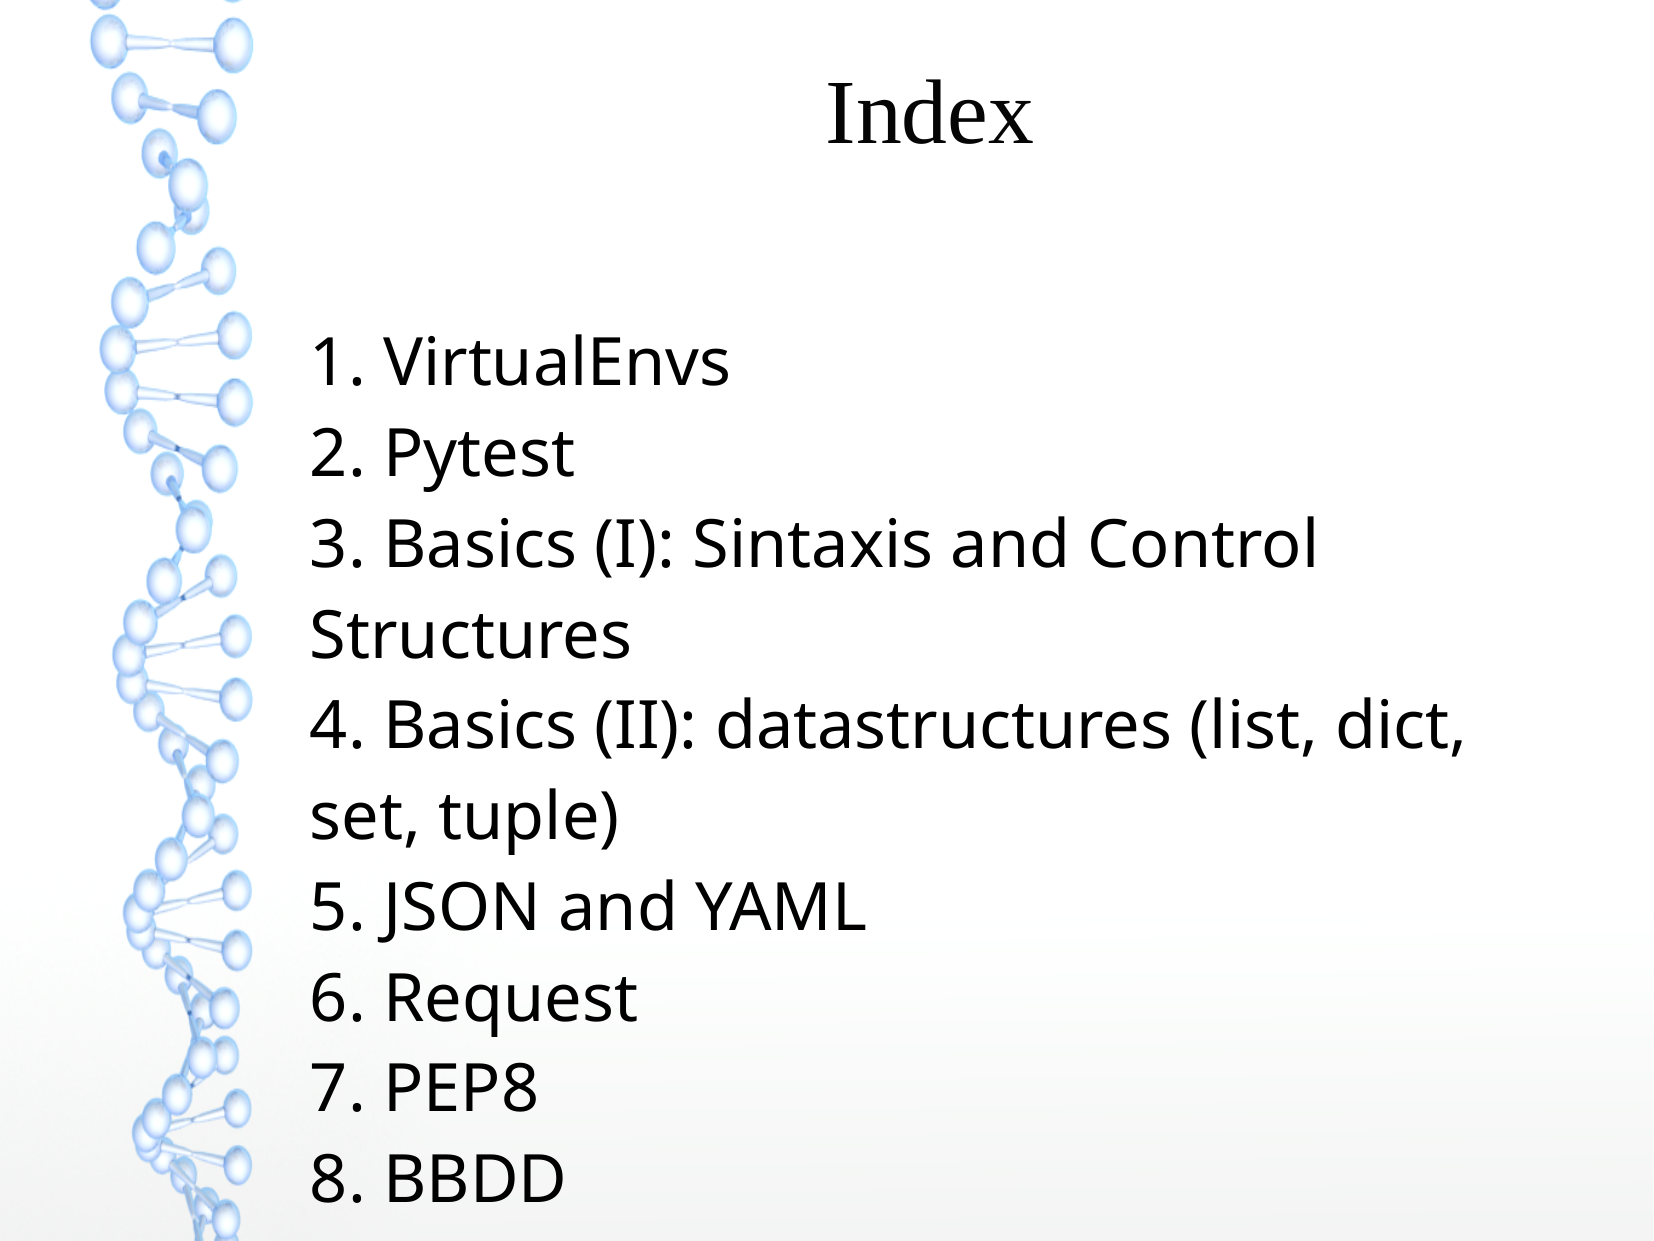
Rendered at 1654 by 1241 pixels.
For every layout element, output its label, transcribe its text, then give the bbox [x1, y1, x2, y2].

text_box 1. VirtualEnvs 2. Pytest 3. Basics (I): Sintaxis and Control Structures 4. Basics (II): datastructures (list, dict, set, tuple) 5. JSON and YAML 6. Request 7. PEP8 8. BBDD [295, 307, 1489, 1178]
title Index [265, 0, 1595, 265]
picture [0, 0, 1654, 1241]
